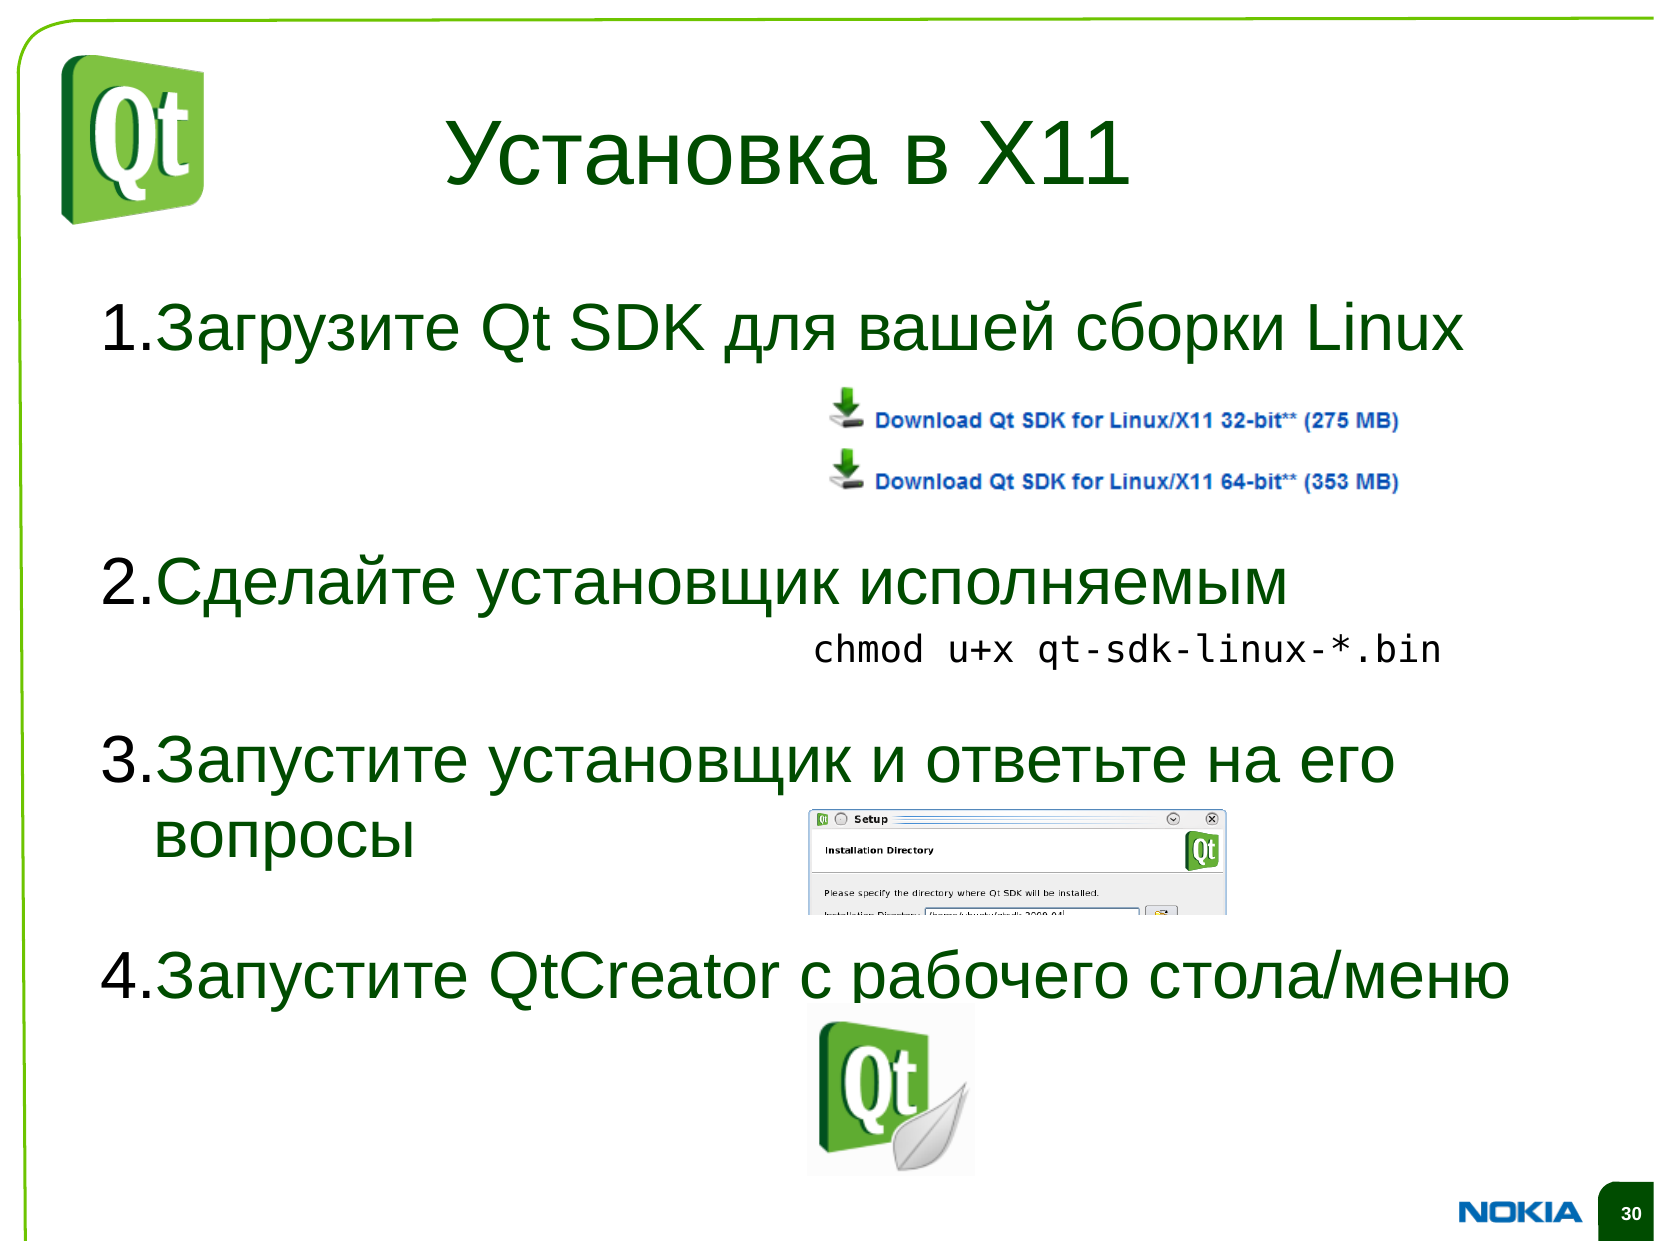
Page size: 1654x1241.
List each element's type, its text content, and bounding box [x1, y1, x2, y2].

picture [1459, 1201, 1583, 1223]
picture [817, 378, 1418, 502]
picture [61, 55, 204, 225]
title Установка в X11 [251, 49, 1327, 257]
picture [807, 1003, 975, 1176]
picture [799, 796, 1231, 916]
list Загрузите Qt SDK для вашей сборки Linux Сделайте установщик исполняемым Запустите установщик и ответьте на его вопросы Запустите QtCreator с рабочего стола/меню [82, 290, 1571, 1094]
text_box chmod u+x qt-sdk-linux-*.bin [797, 620, 1536, 680]
